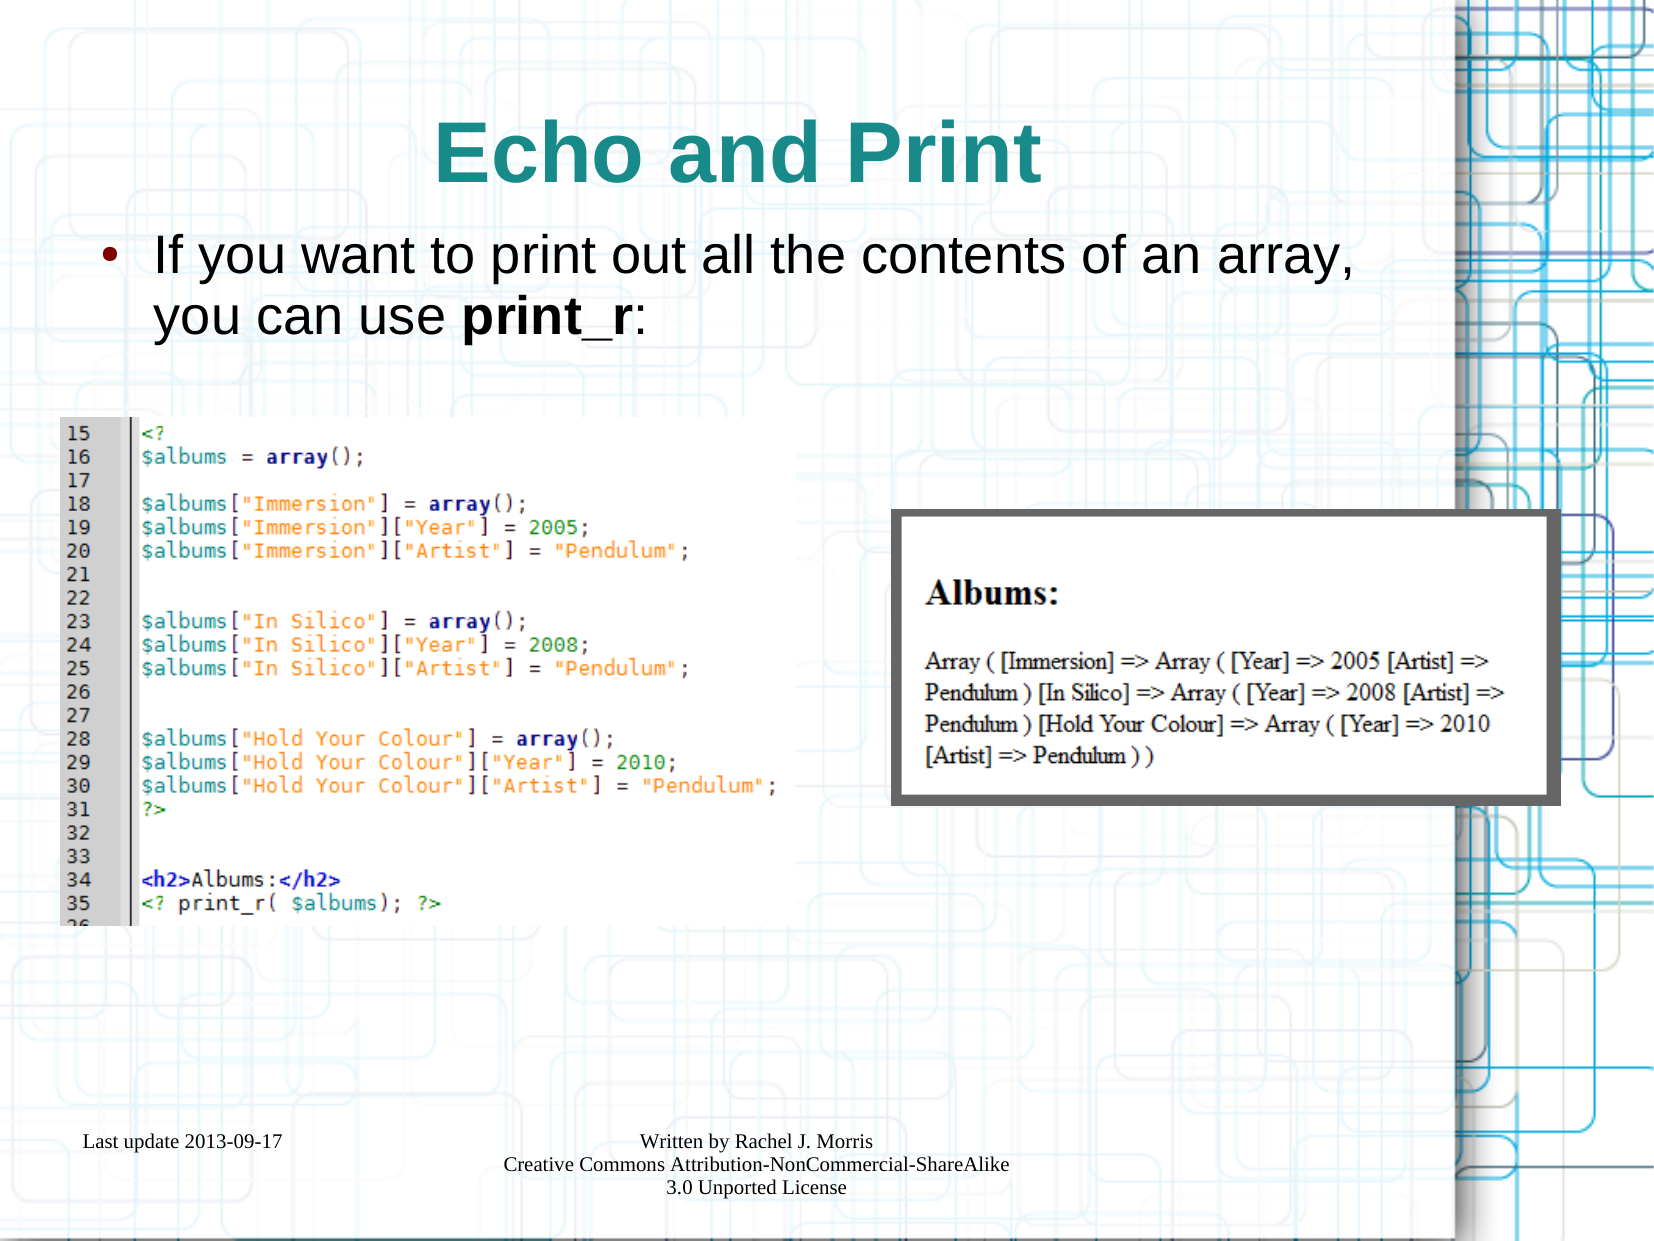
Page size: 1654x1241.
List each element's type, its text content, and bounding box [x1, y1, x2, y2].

list If you want to print out all the contents of an array, you can use print_r: [82, 225, 1418, 945]
picture [0, 0, 1654, 1241]
title Echo and Print [59, 49, 1418, 257]
